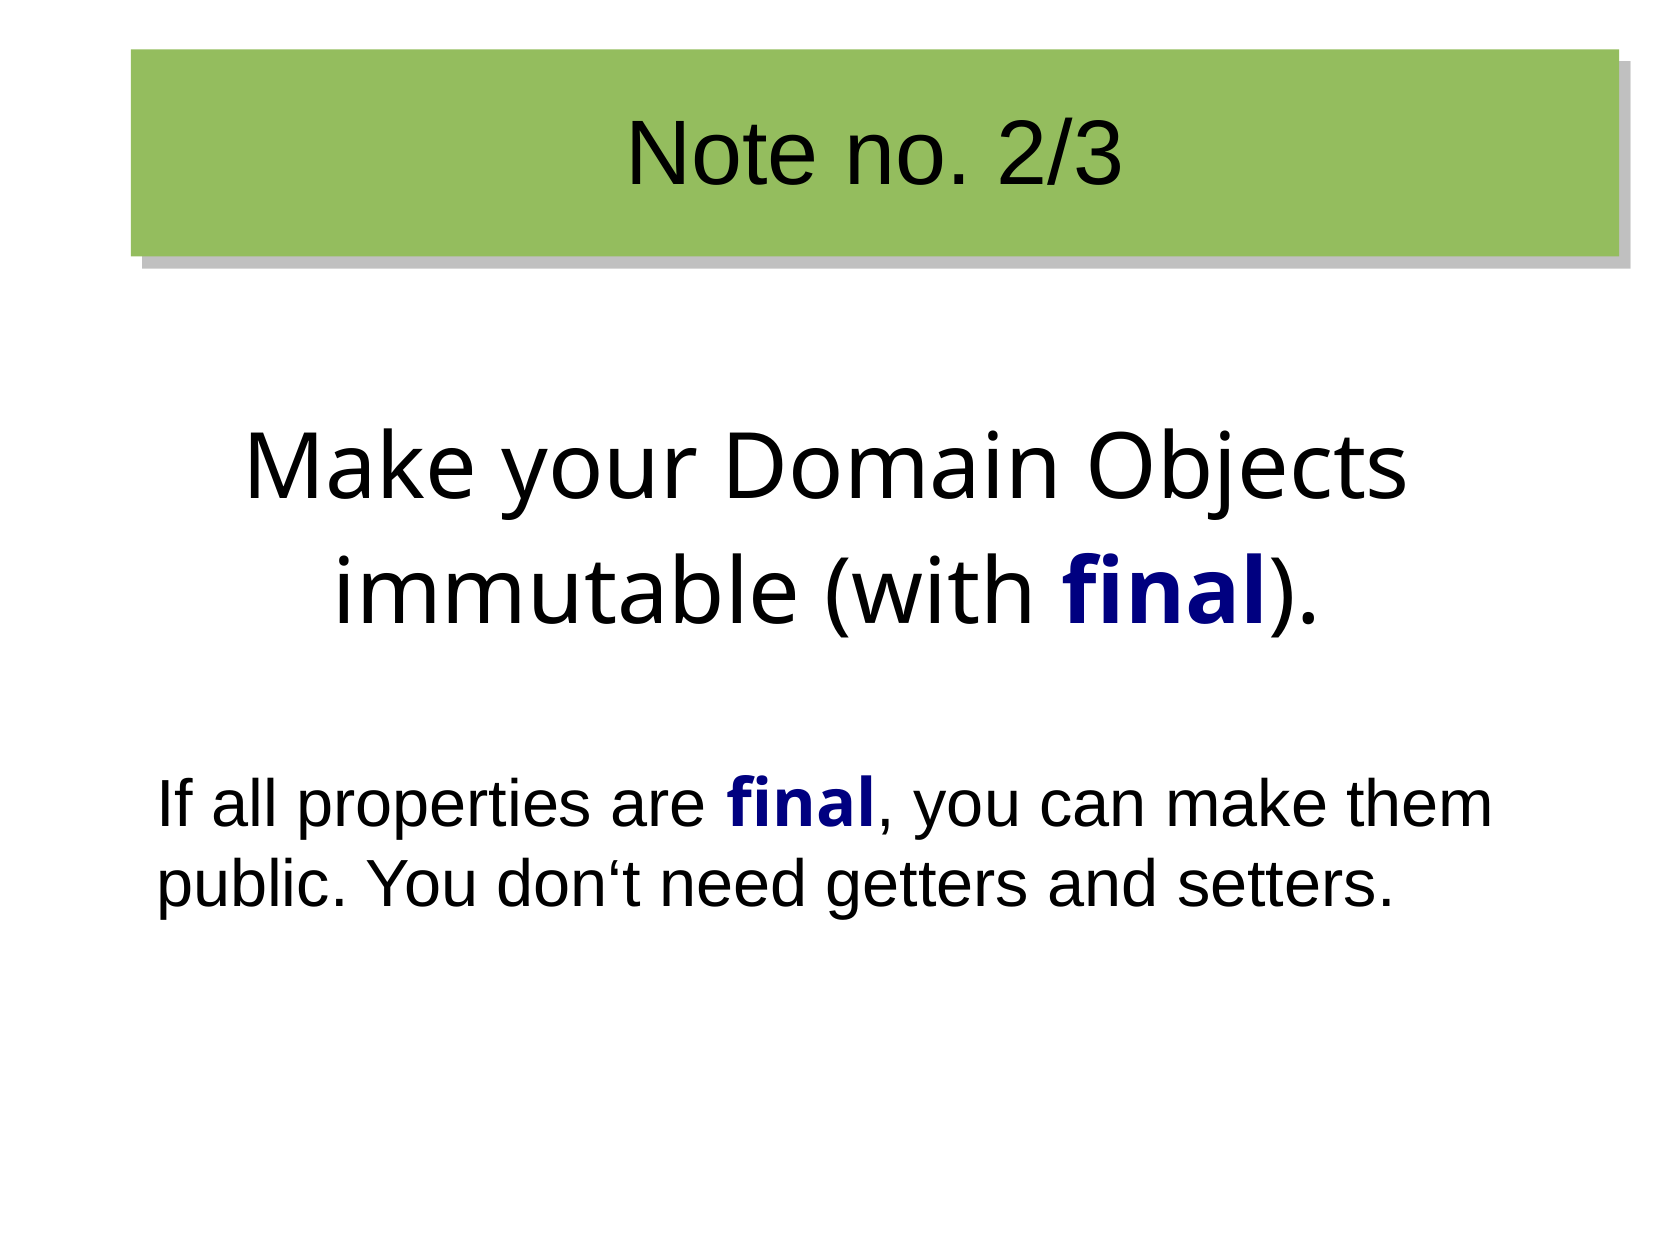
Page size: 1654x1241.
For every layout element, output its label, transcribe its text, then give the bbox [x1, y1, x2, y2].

list Make your Domain Objects immutable (with final). If all properties are final, you can make them public. You don‘t need getters and setters. [82, 296, 1571, 1016]
title Note no. 2/3 [130, 49, 1620, 257]
